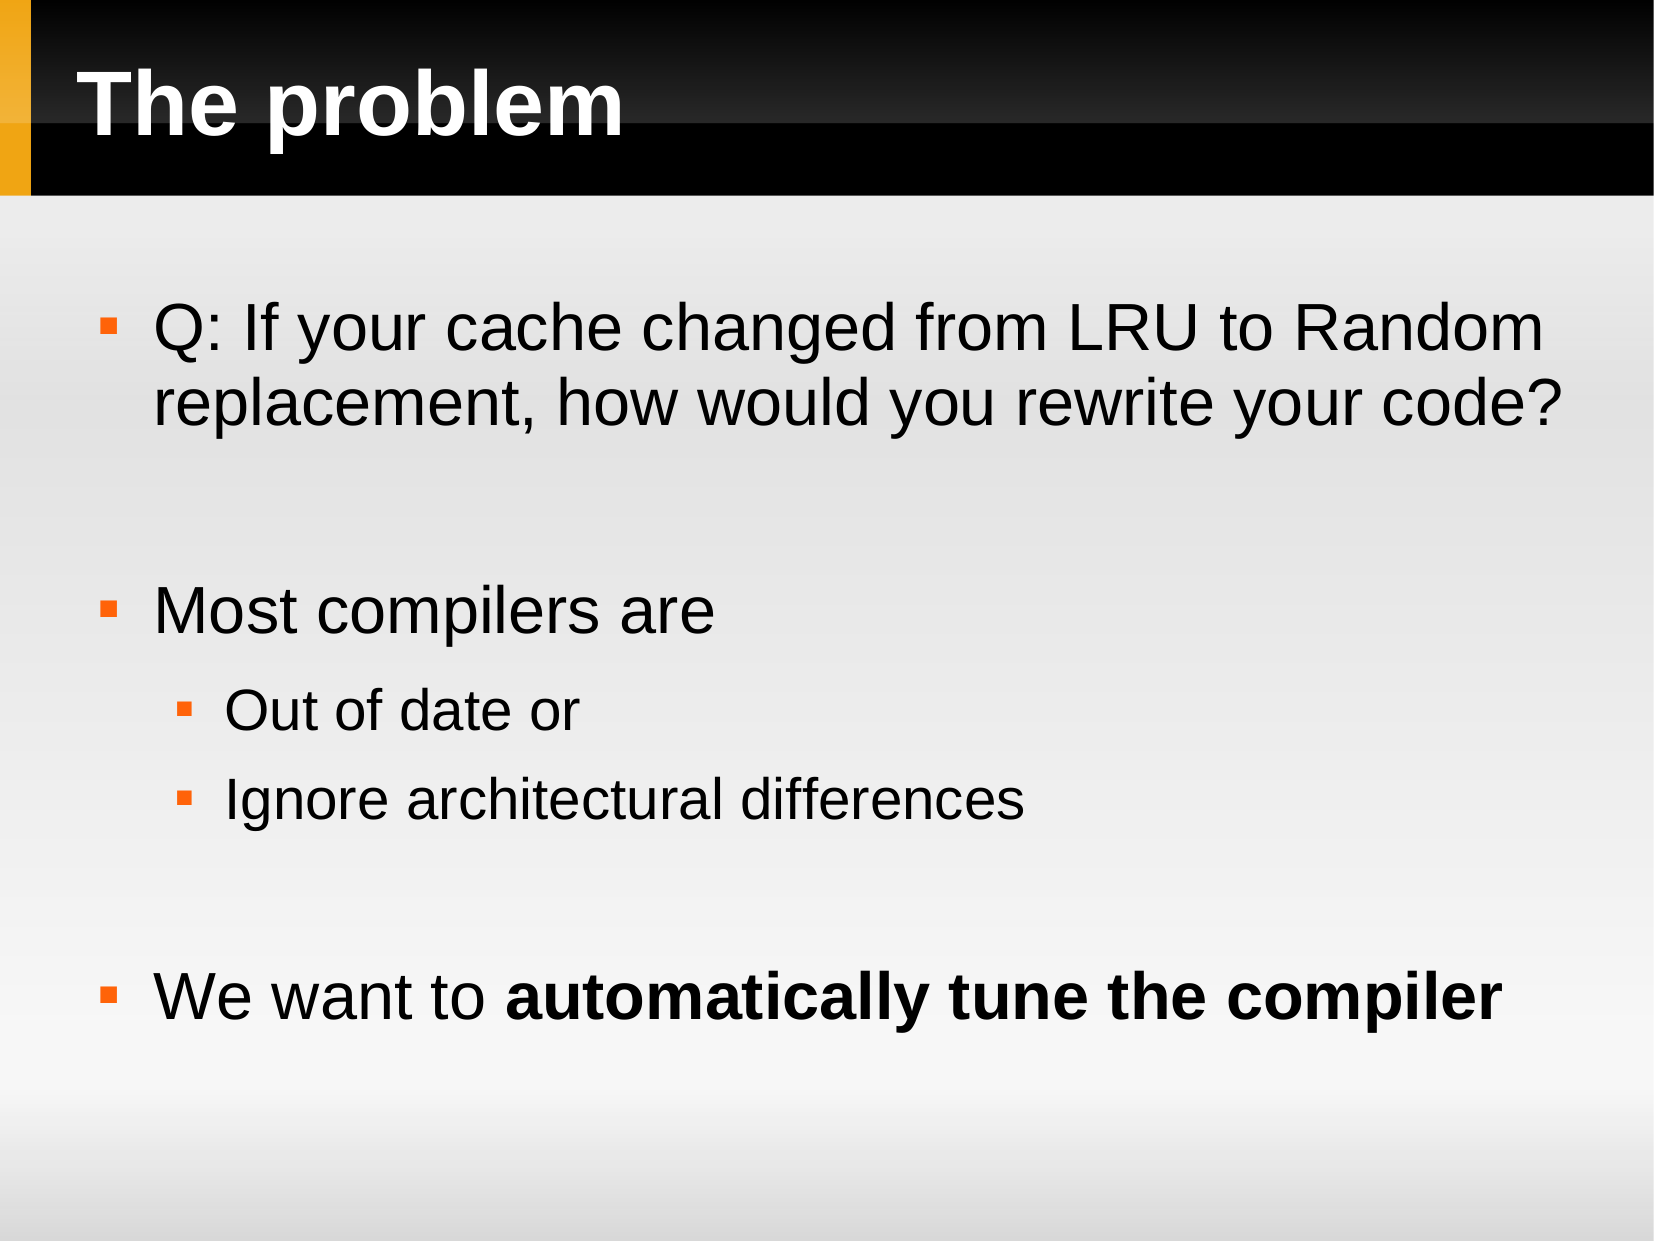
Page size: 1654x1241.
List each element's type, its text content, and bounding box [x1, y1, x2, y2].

picture [0, 0, 1654, 1241]
title The problem [76, 7, 1565, 200]
list Q: If your cache changed from LRU to Random replacement, how would you rewrite your code? Most compilers are Out of date or Ignore architectural differences We want to automatically tune the compiler [82, 290, 1571, 1102]
